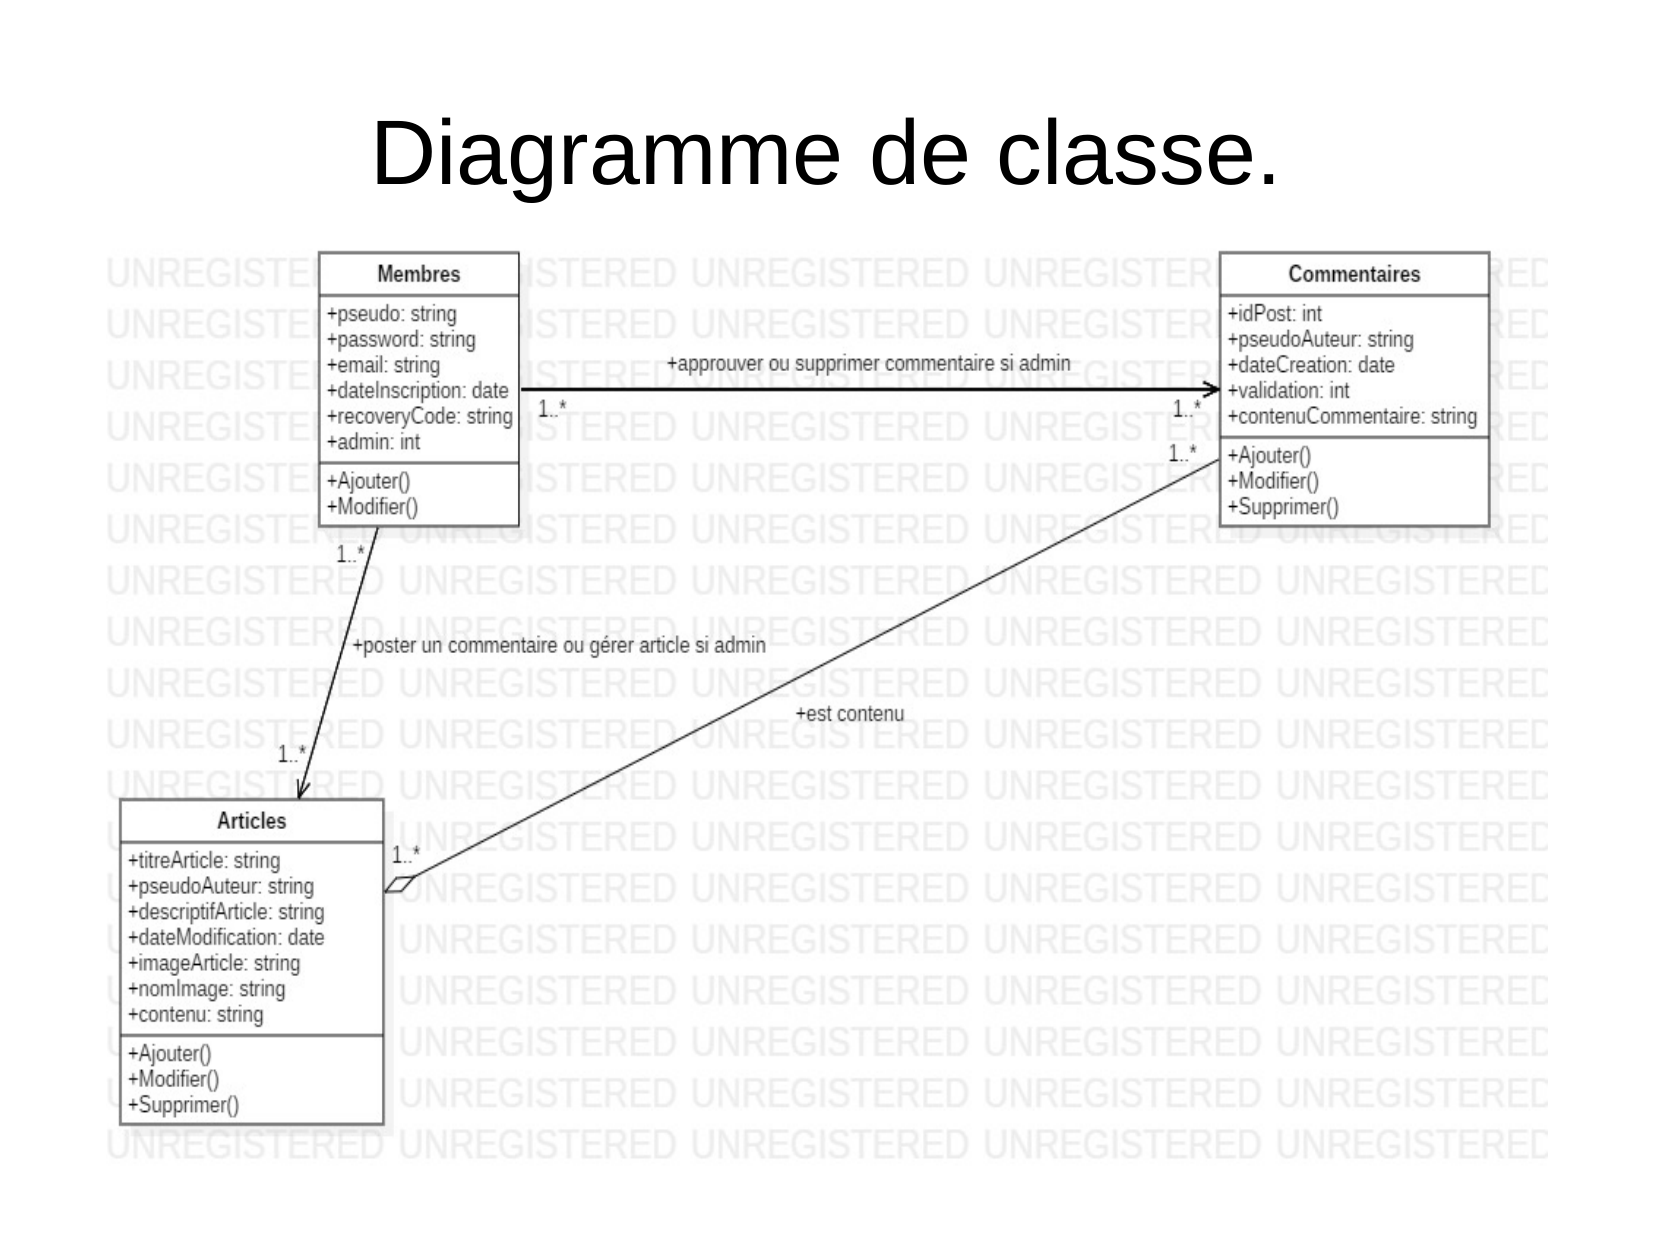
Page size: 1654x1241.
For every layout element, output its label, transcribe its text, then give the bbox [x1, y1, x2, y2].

title Diagramme de classe. [82, 49, 1571, 257]
picture [106, 257, 1548, 1193]
